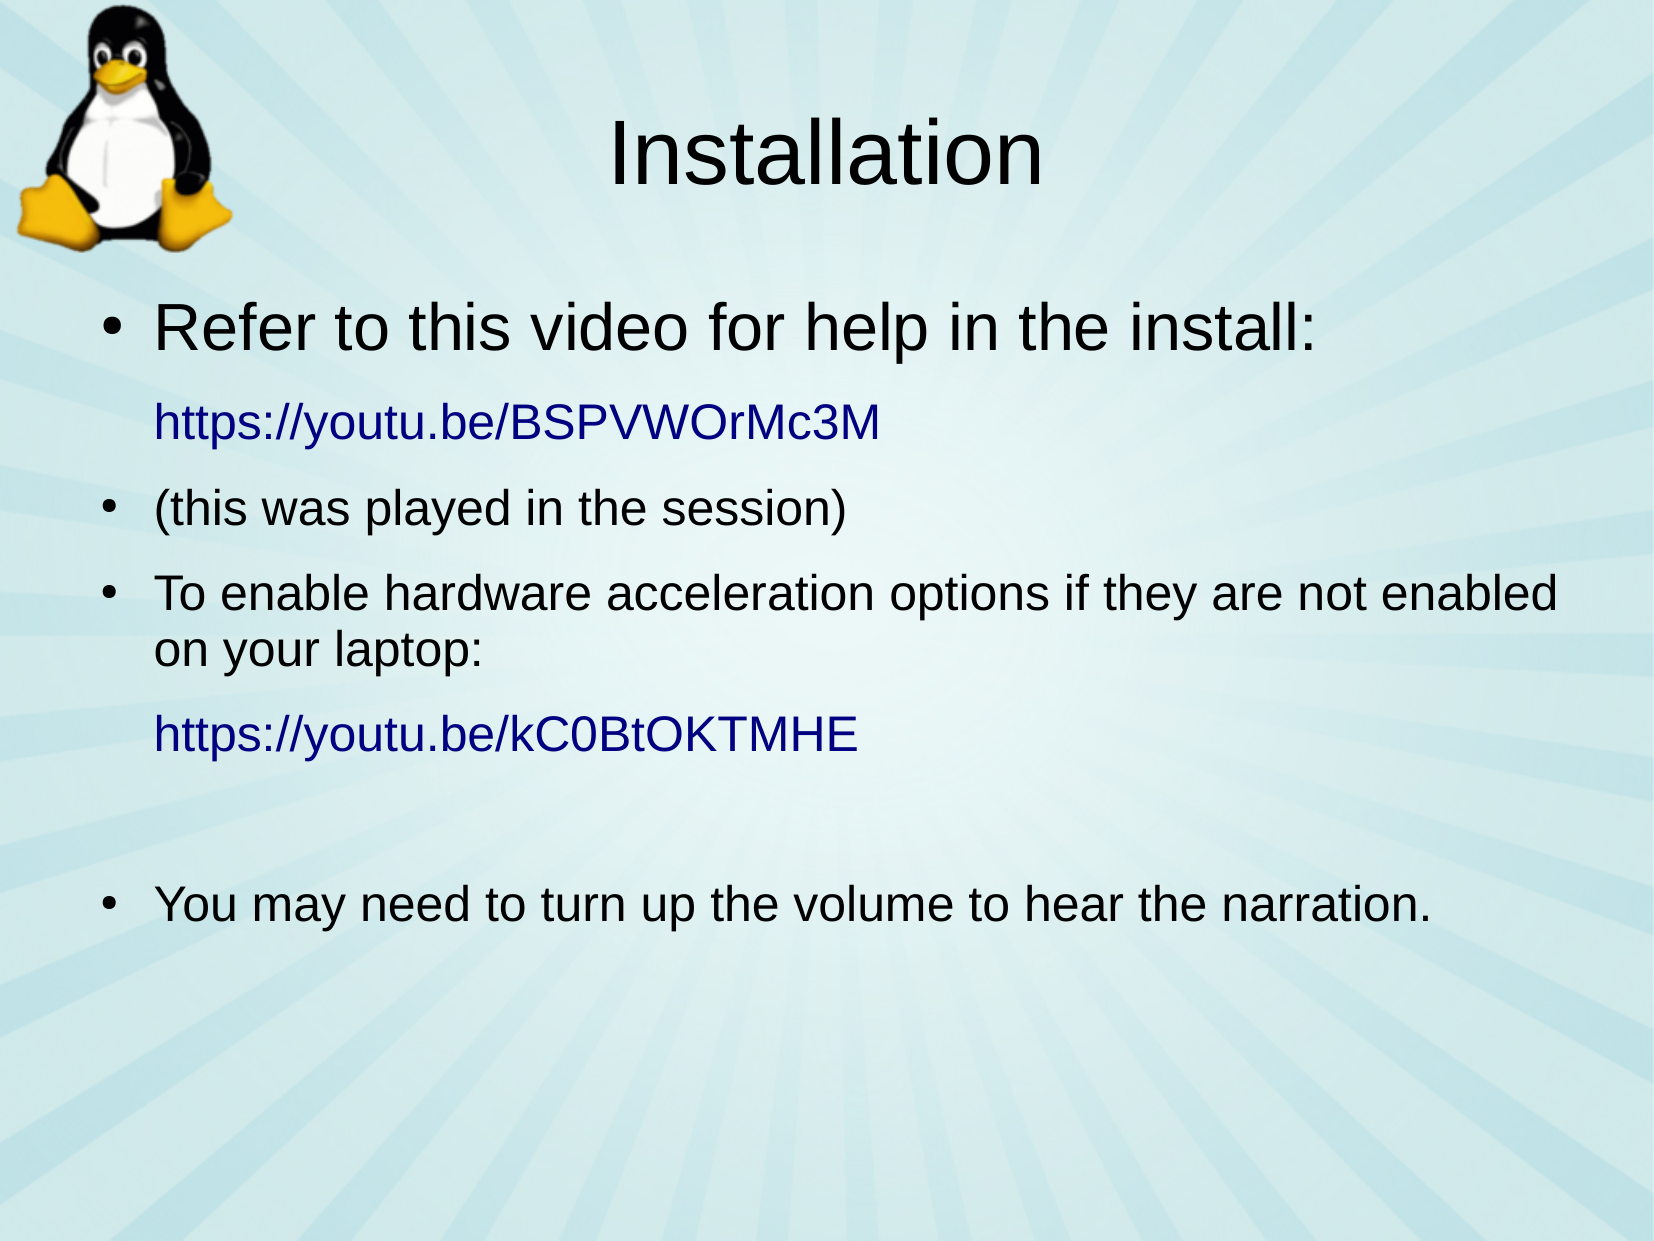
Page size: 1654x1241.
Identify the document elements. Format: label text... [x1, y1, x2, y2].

list Refer to this video for help in the install: https://youtu.be/BSPVWOrMc3M (this was played in the session) To enable hardware acceleration options if they are not enabled on your laptop: https://youtu.be/kC0BtOKTMHE You may need to turn up the volume to hear the narration. [82, 290, 1571, 1010]
picture [0, 0, 1654, 1241]
title Installation [82, 49, 1571, 257]
